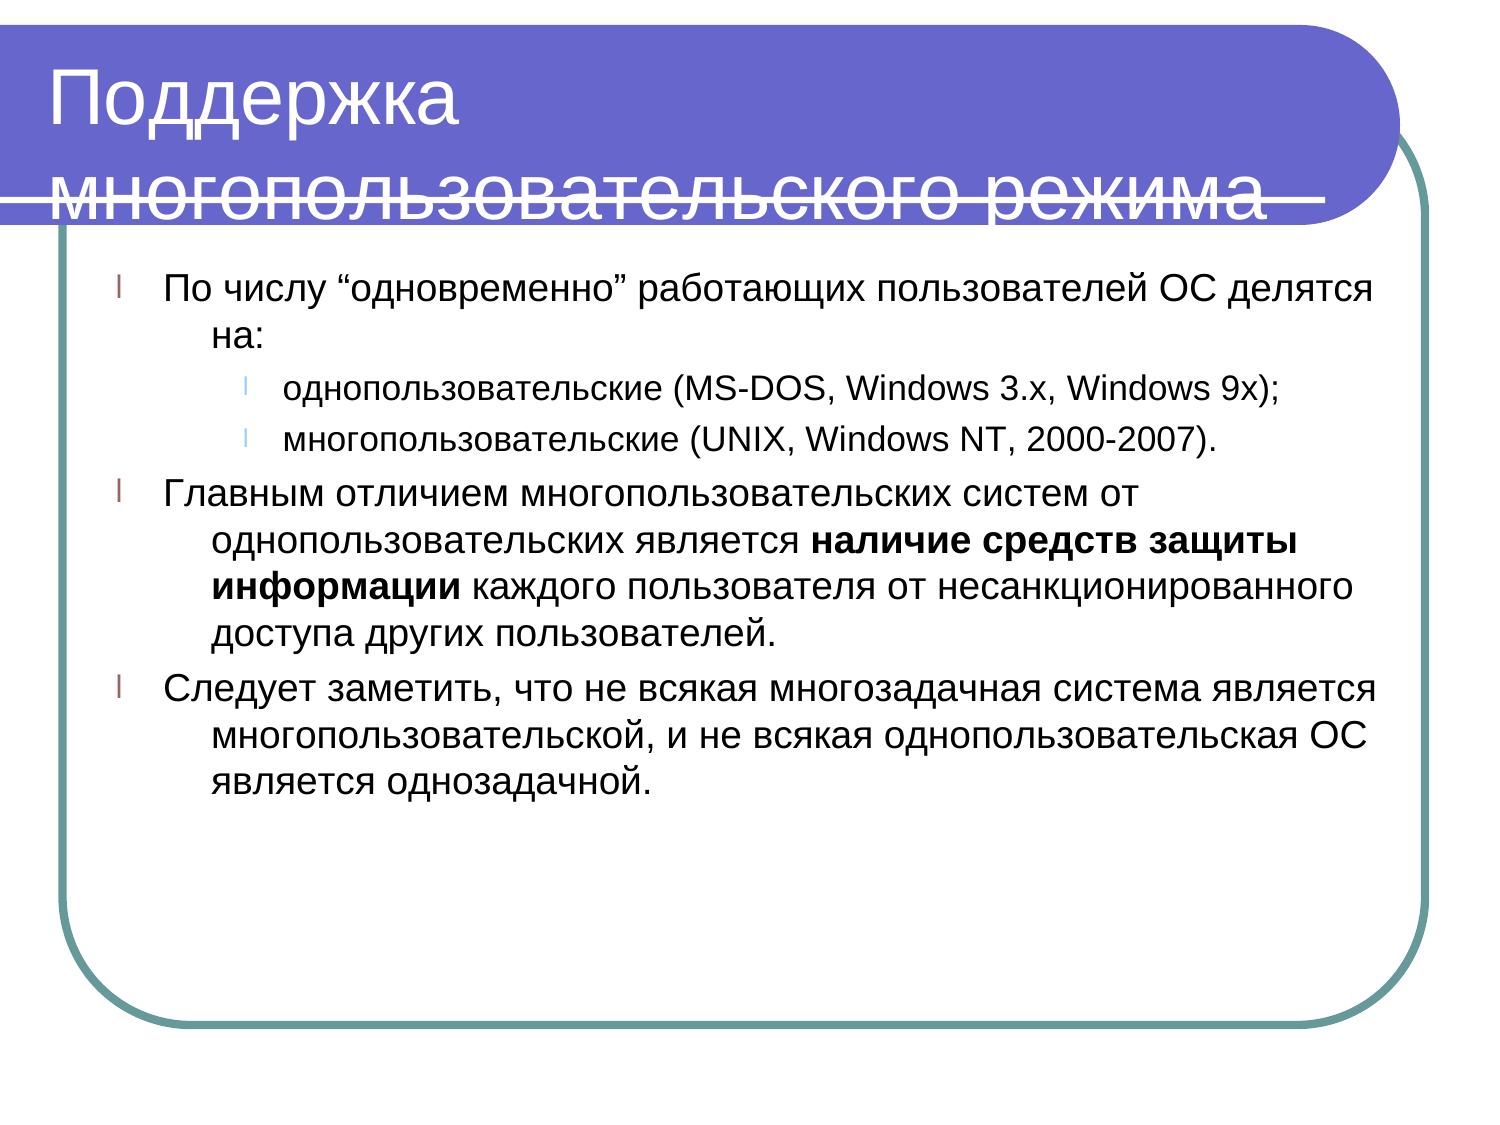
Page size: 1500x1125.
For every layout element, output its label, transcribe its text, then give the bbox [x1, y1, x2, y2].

title Поддержка многопользовательского режима [32, 37, 1347, 188]
list По числу “одновременно” работающих пользователей ОС делятся на: однопользовательские (MS-DOS, Windows 3.x, Windows 9x); многопользовательские (UNIX, Windows NT, 2000-2007). Главным отличием многопользовательских систем от однопользовательских является наличие средств защиты информации каждого пользователя от несанкционированного доступа других пользователей. Следует заметить, что не всякая многозадачная система является многопользовательской, и не всякая однопользовательская ОС является однозадачной. [100, 255, 1401, 816]
